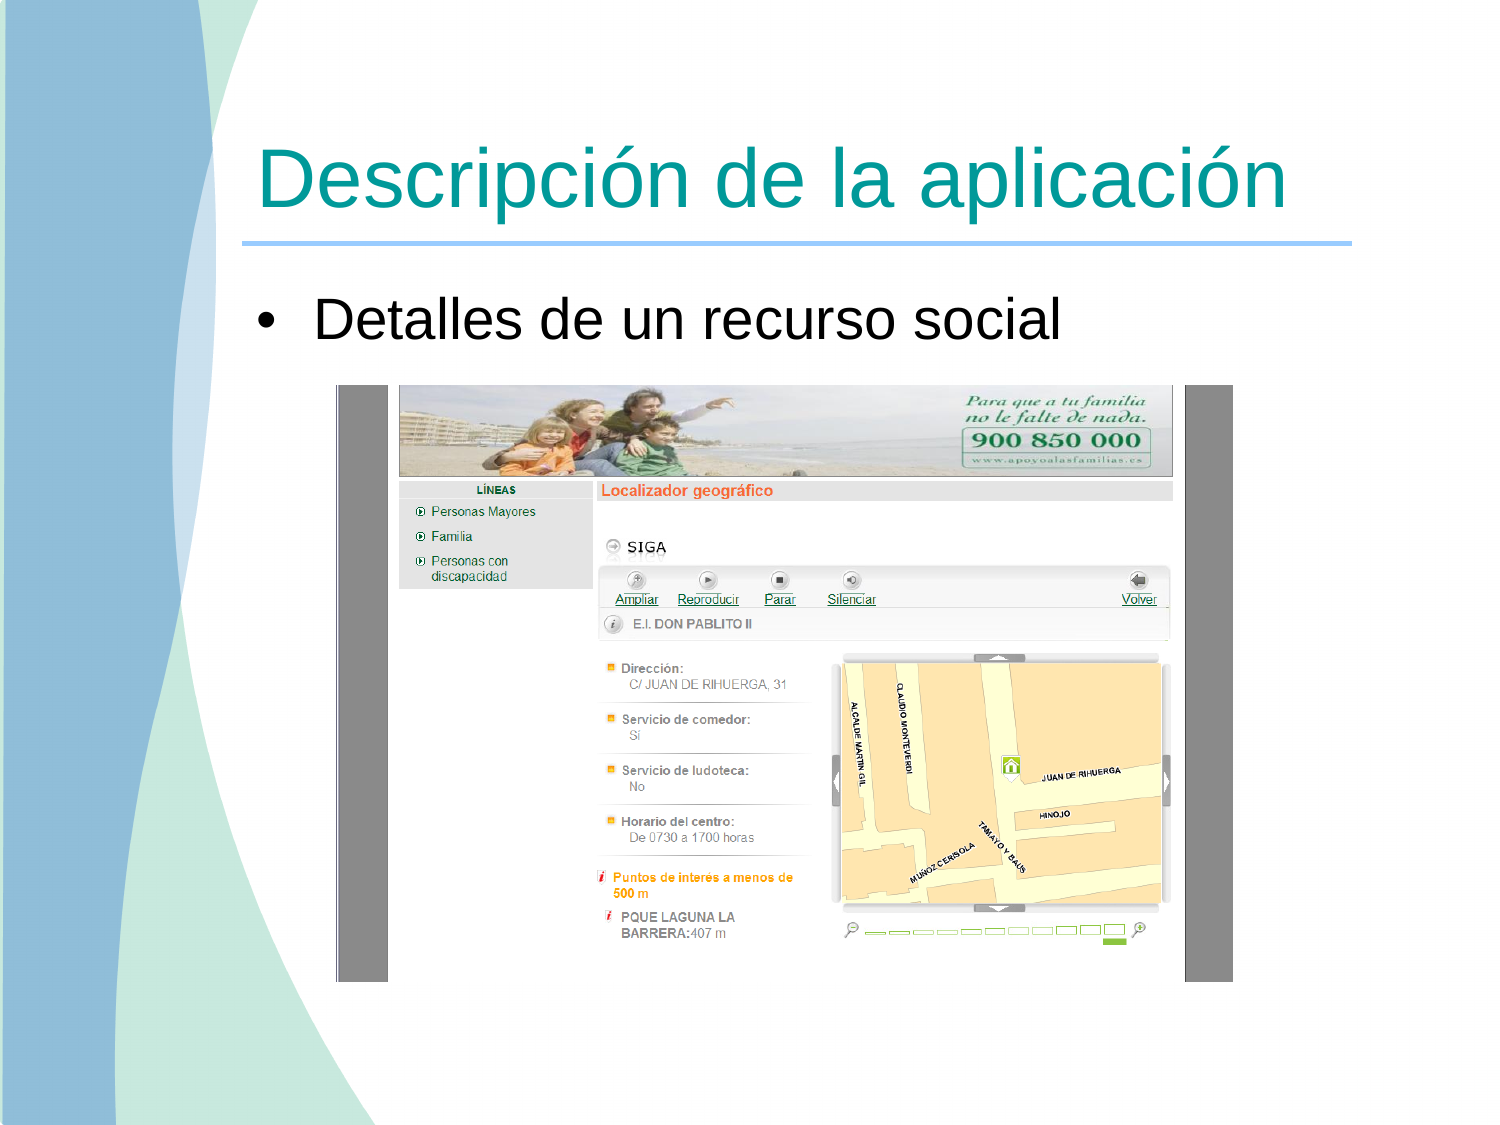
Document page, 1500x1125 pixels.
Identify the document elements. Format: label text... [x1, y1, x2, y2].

list Detalles de un recurso social [242, 278, 1425, 622]
title Descripción de la aplicación [242, 124, 1317, 234]
picture [0, 0, 1500, 1125]
